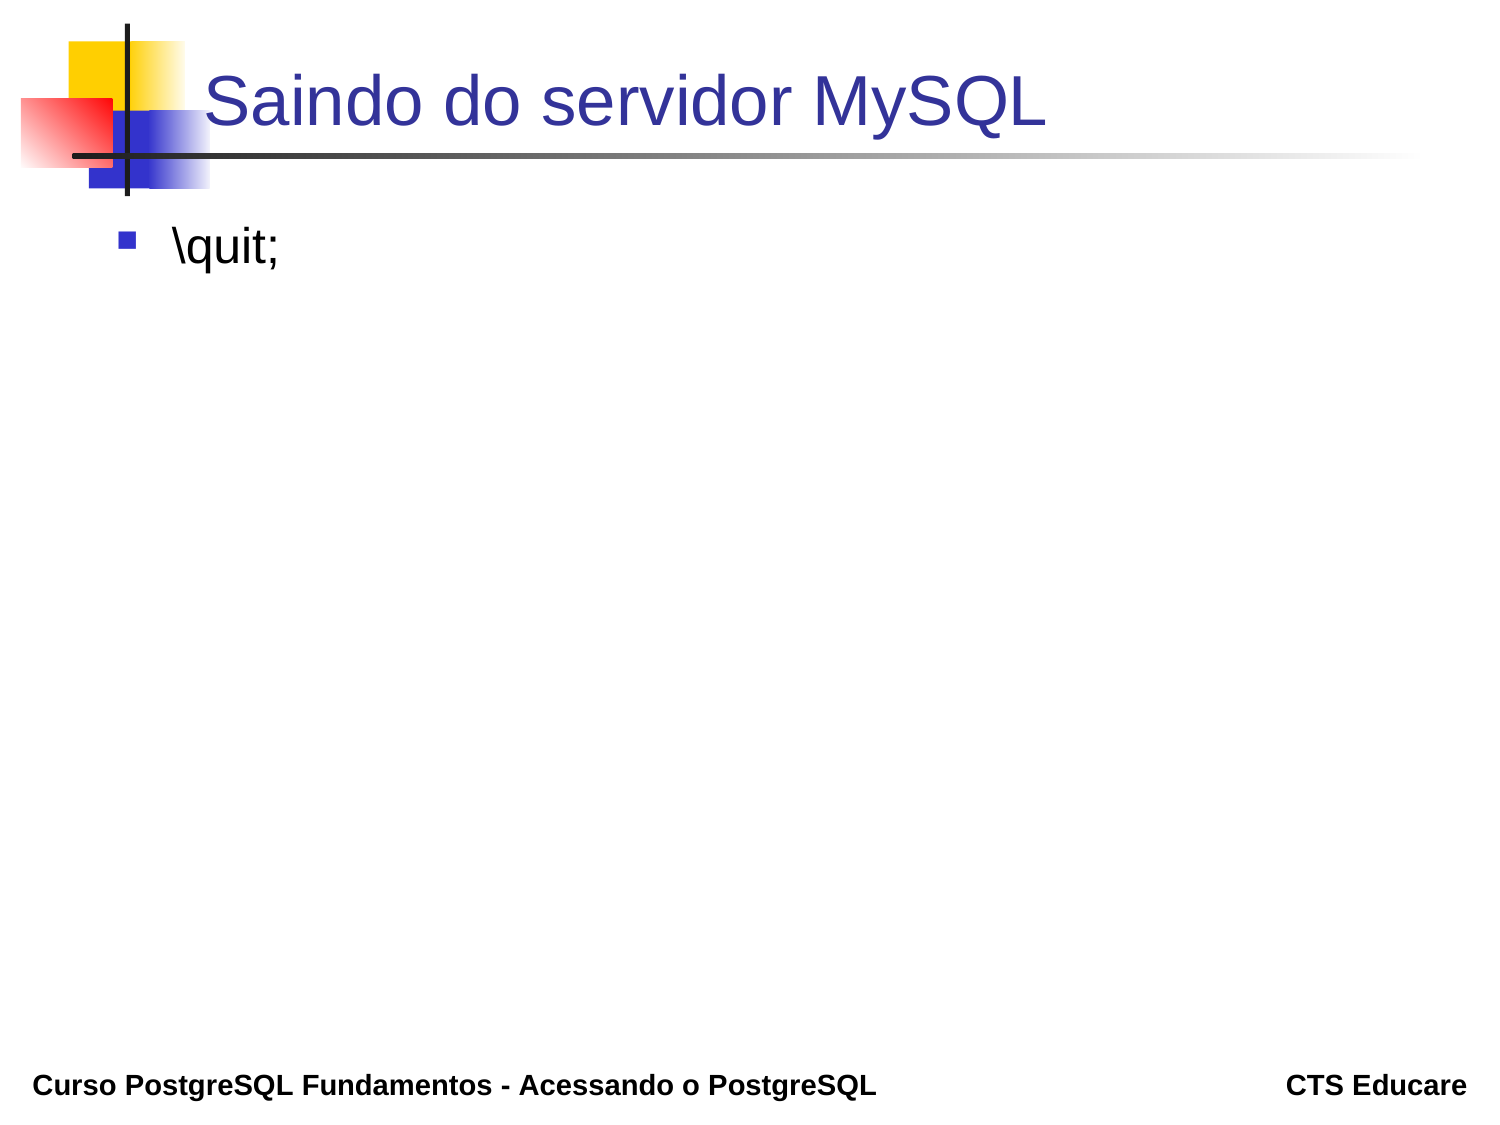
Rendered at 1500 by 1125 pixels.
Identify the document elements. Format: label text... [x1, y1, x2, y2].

text_box \quit; [100, 206, 1447, 1024]
text_box Saindo do servidor MySQL [188, 46, 1468, 149]
